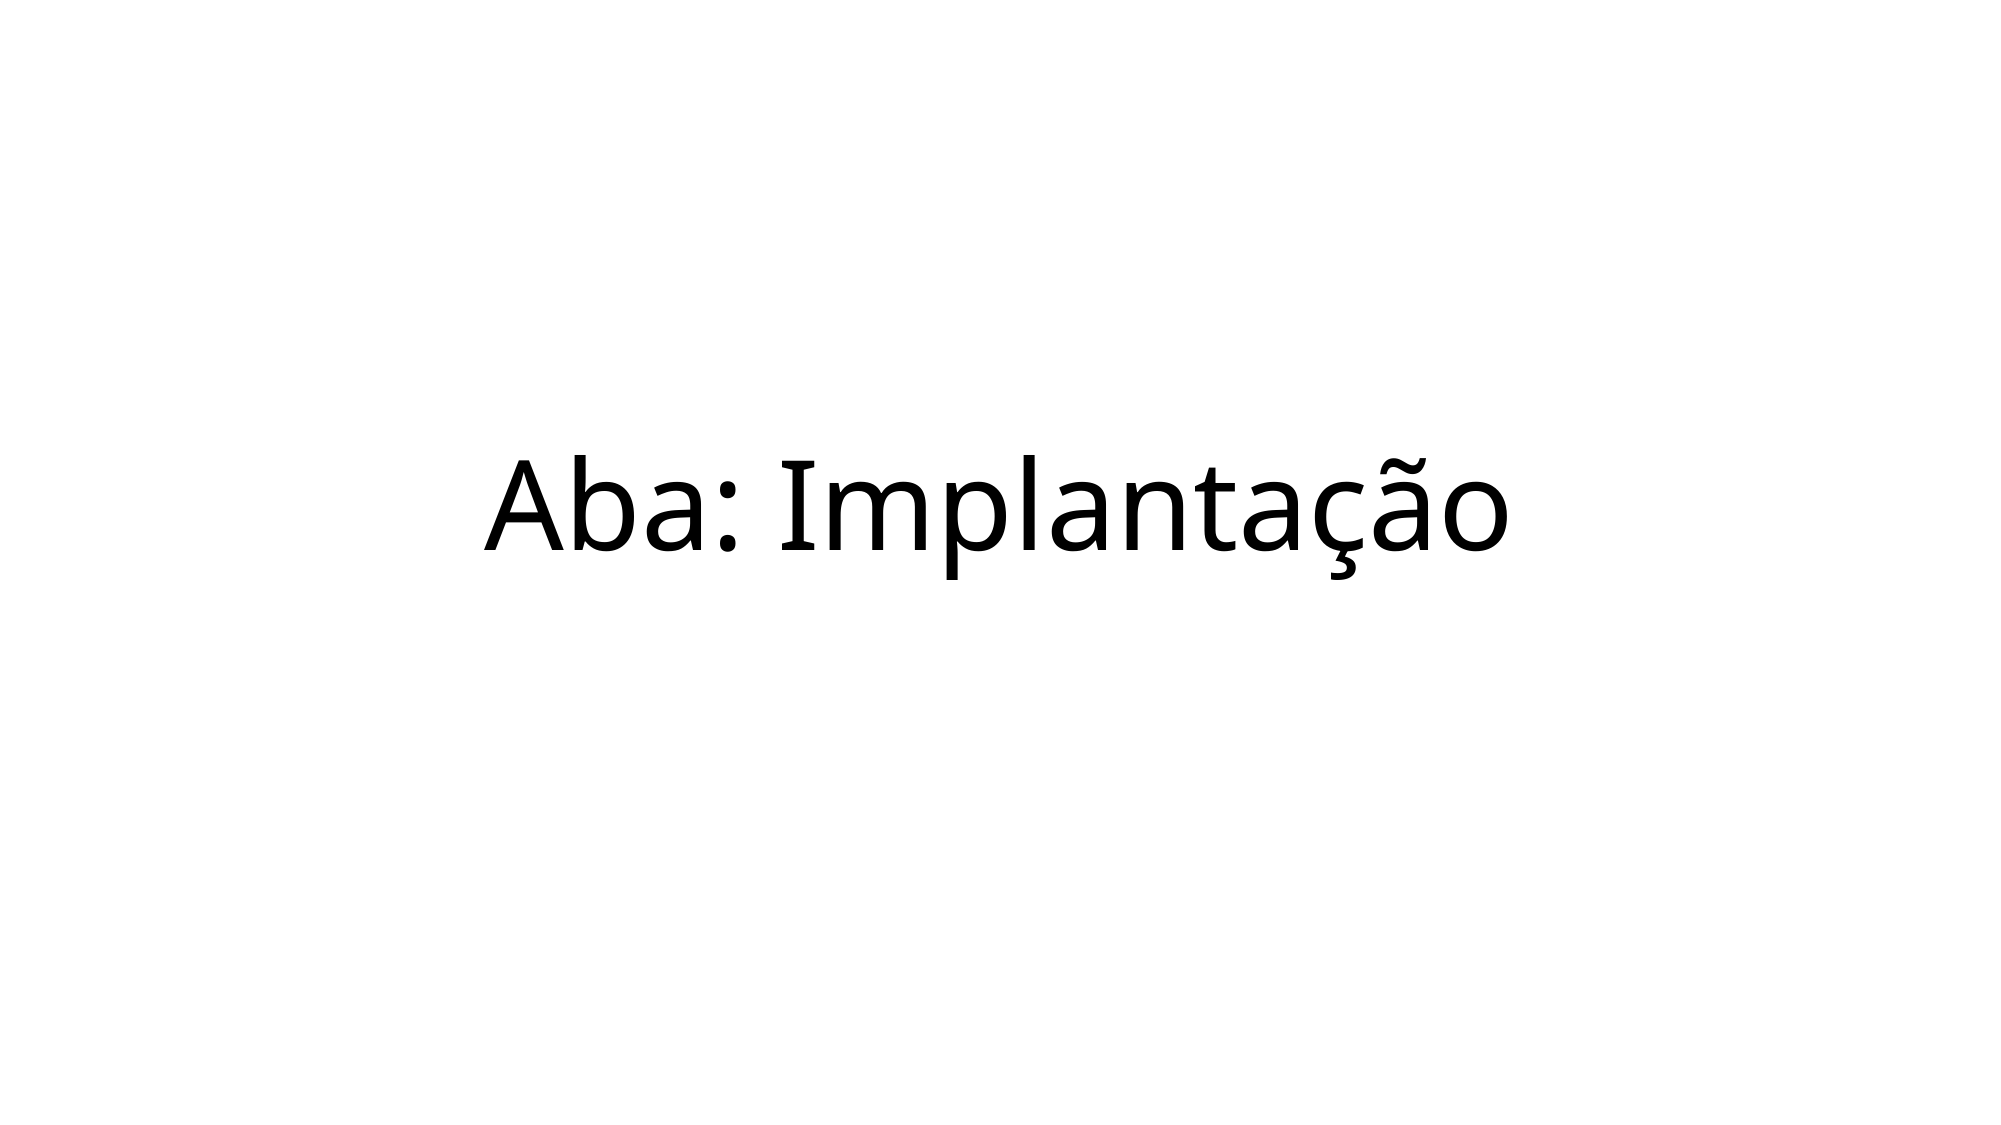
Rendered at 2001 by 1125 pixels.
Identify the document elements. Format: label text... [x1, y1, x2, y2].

title Aba: Implantação [127, 193, 1873, 585]
